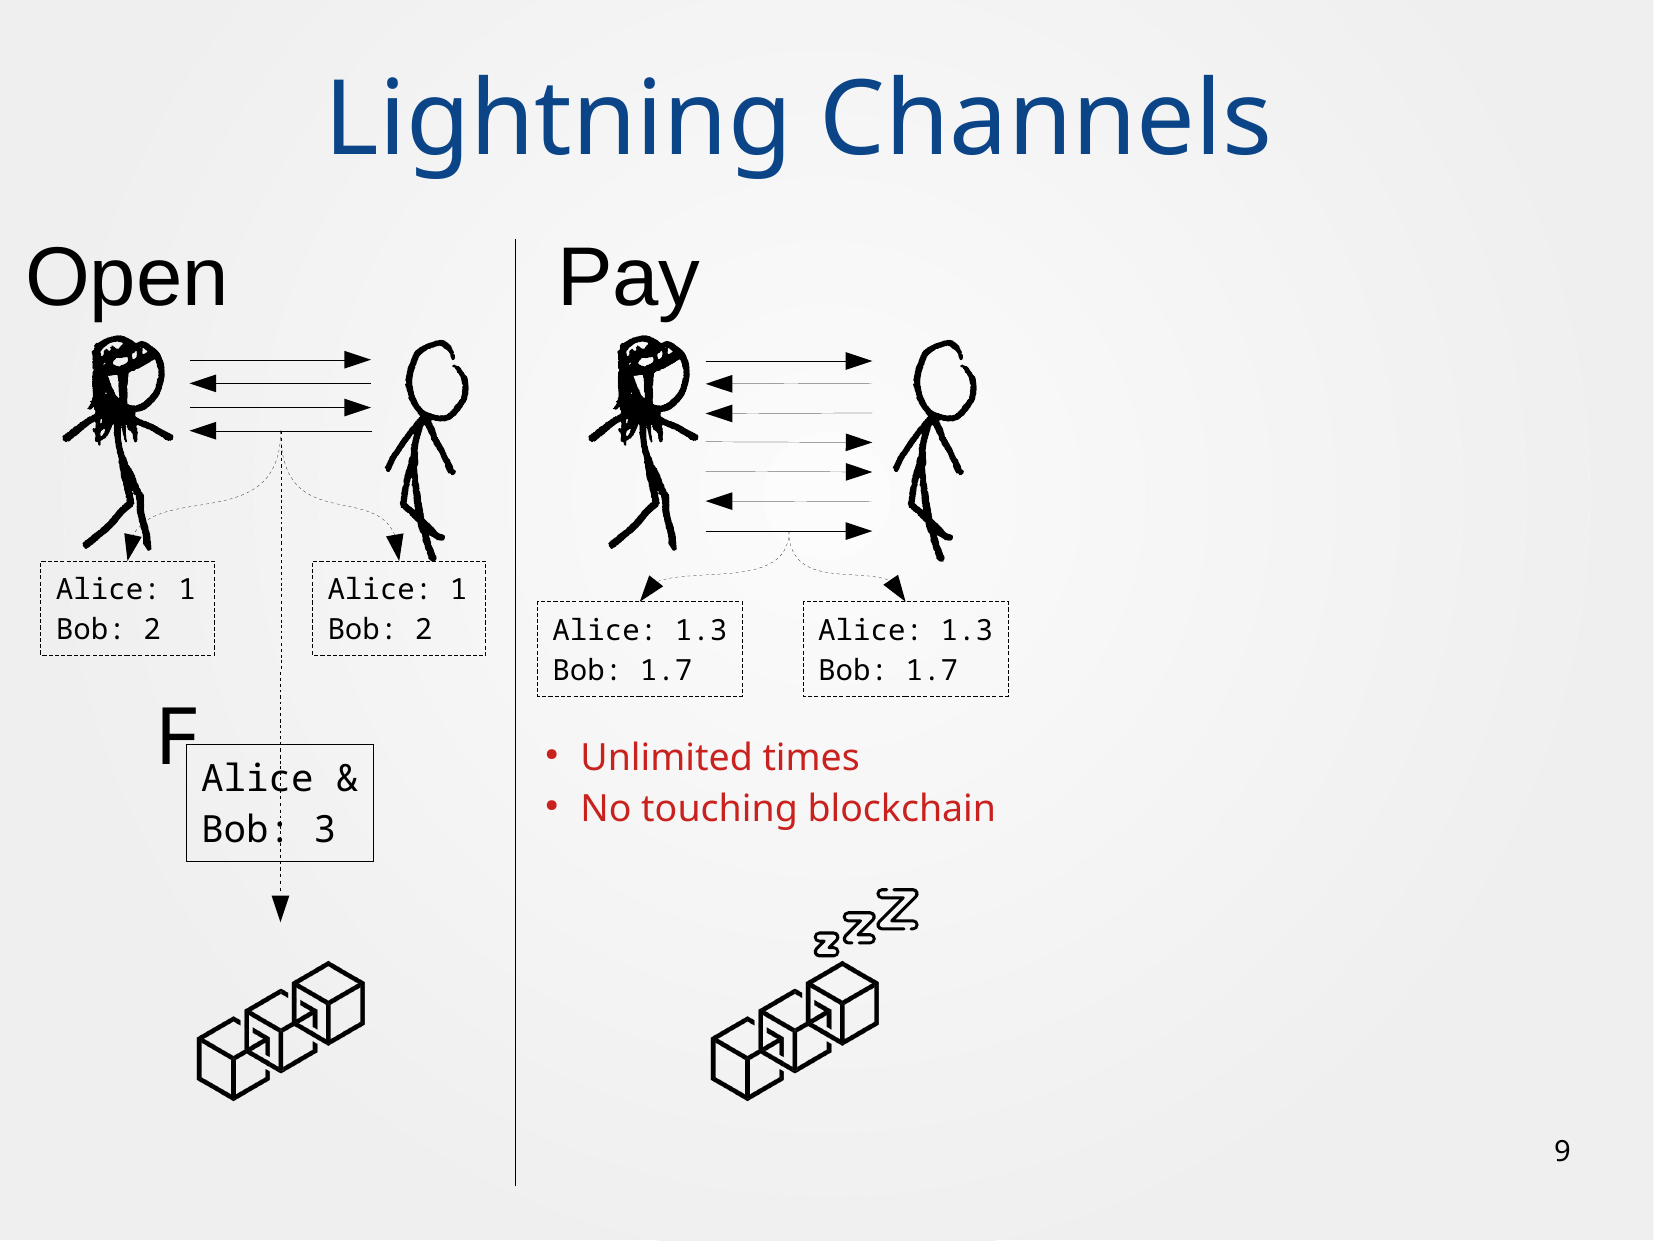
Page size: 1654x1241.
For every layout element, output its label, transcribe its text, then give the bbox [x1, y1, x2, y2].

picture [382, 337, 471, 561]
text_box Alice: 1 Bob: 2 [312, 561, 486, 656]
text_box Alice: 1.3 Bob: 1.7 [803, 601, 1009, 697]
picture [890, 337, 979, 564]
text_box Alice & Bob: 3 [186, 744, 374, 862]
picture [644, 870, 945, 1140]
text_box Open [10, 222, 246, 335]
text_box F [140, 672, 189, 795]
text_box Alice: 1 Bob: 2 [40, 561, 215, 656]
text_box Pay [542, 236, 980, 335]
text_box Unlimited times No touching blockchain [530, 722, 1021, 869]
picture [587, 335, 700, 551]
picture [61, 335, 175, 551]
text_box Alice: 1.3 Bob: 1.7 [537, 601, 743, 697]
title Lightning Channels [324, 0, 1329, 236]
picture [130, 922, 431, 1140]
